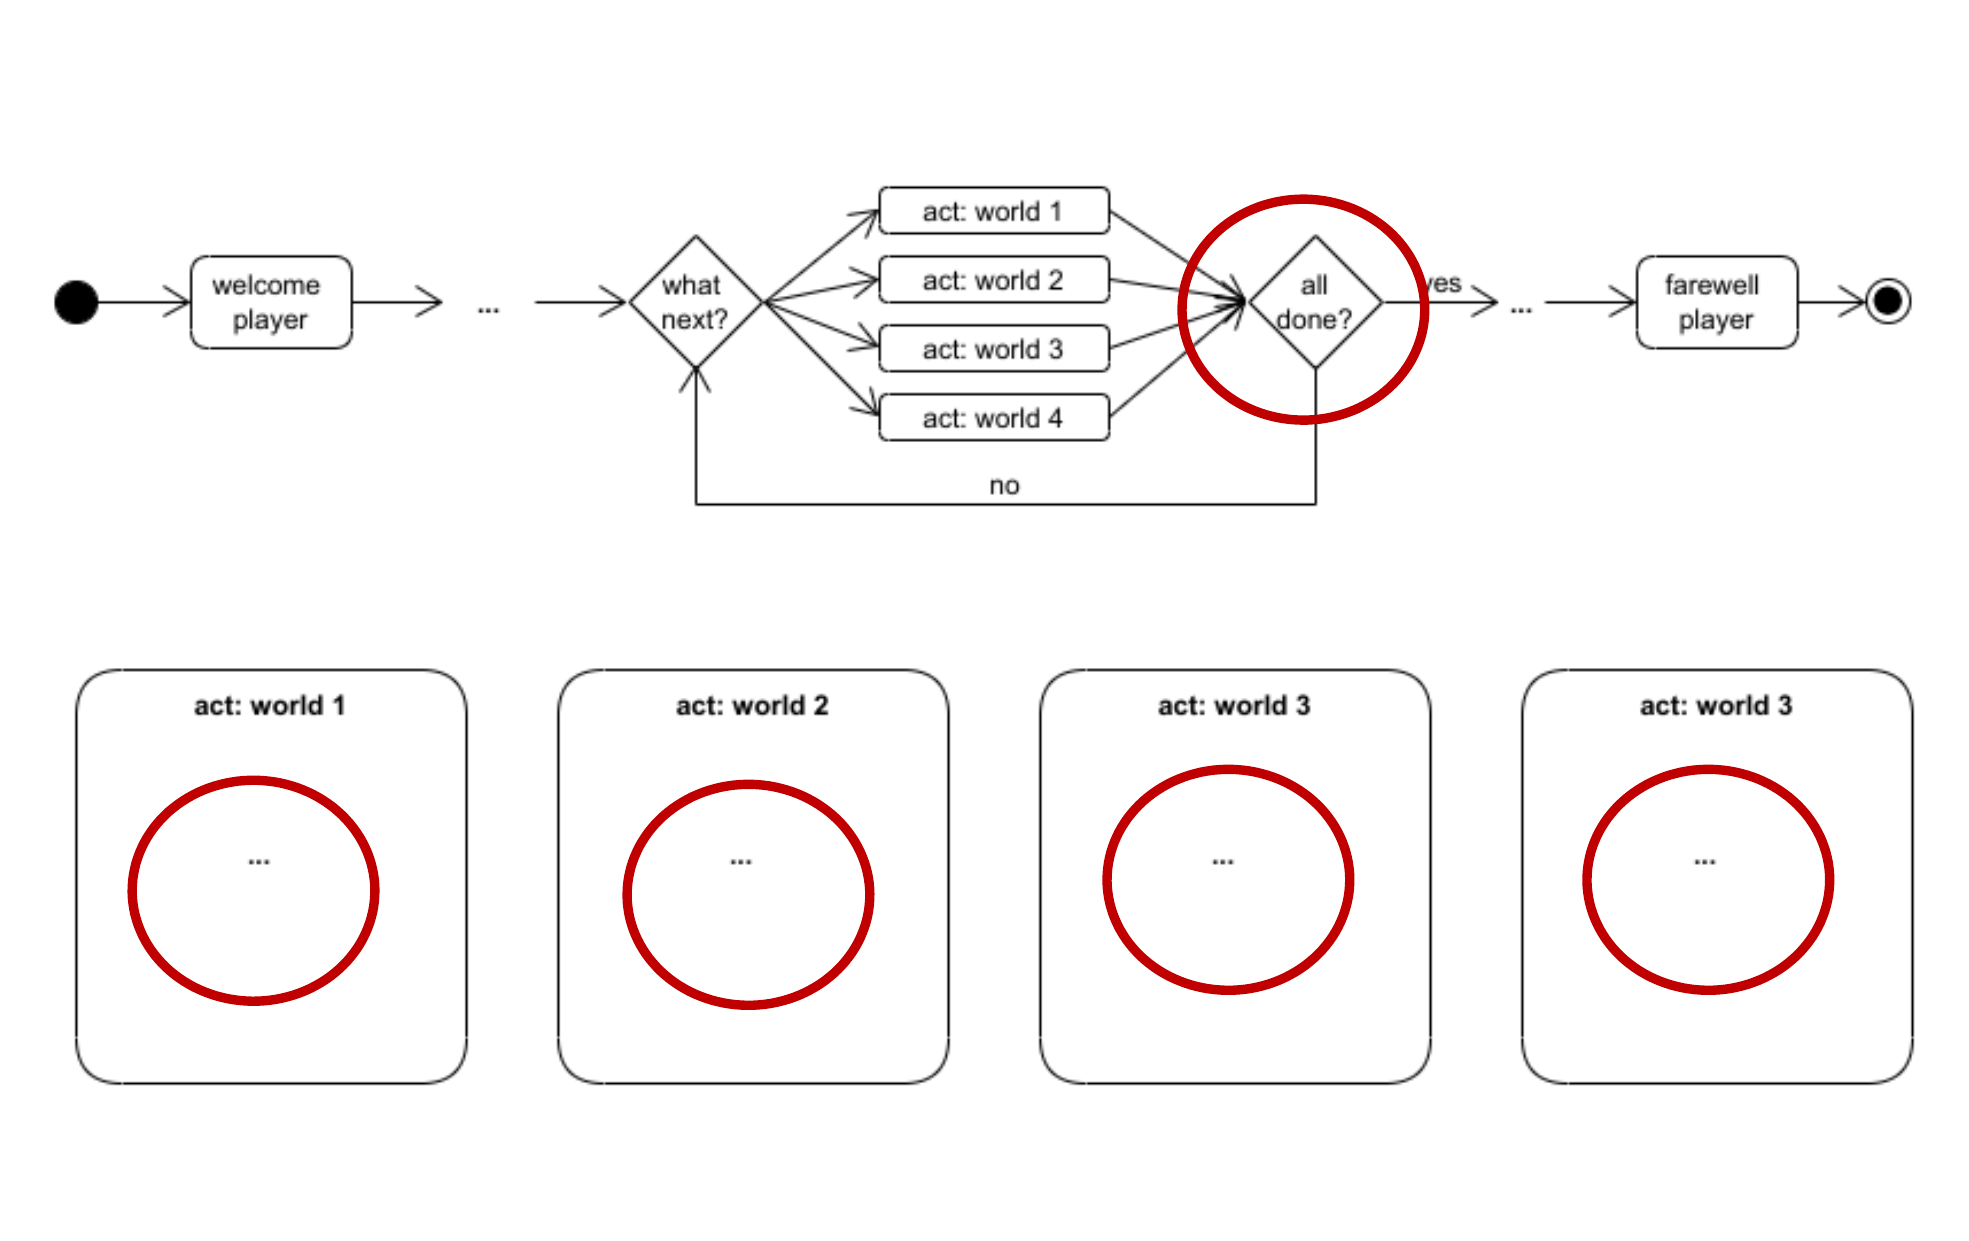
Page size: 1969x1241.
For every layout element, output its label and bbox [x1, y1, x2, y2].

picture [30, 164, 1935, 1106]
